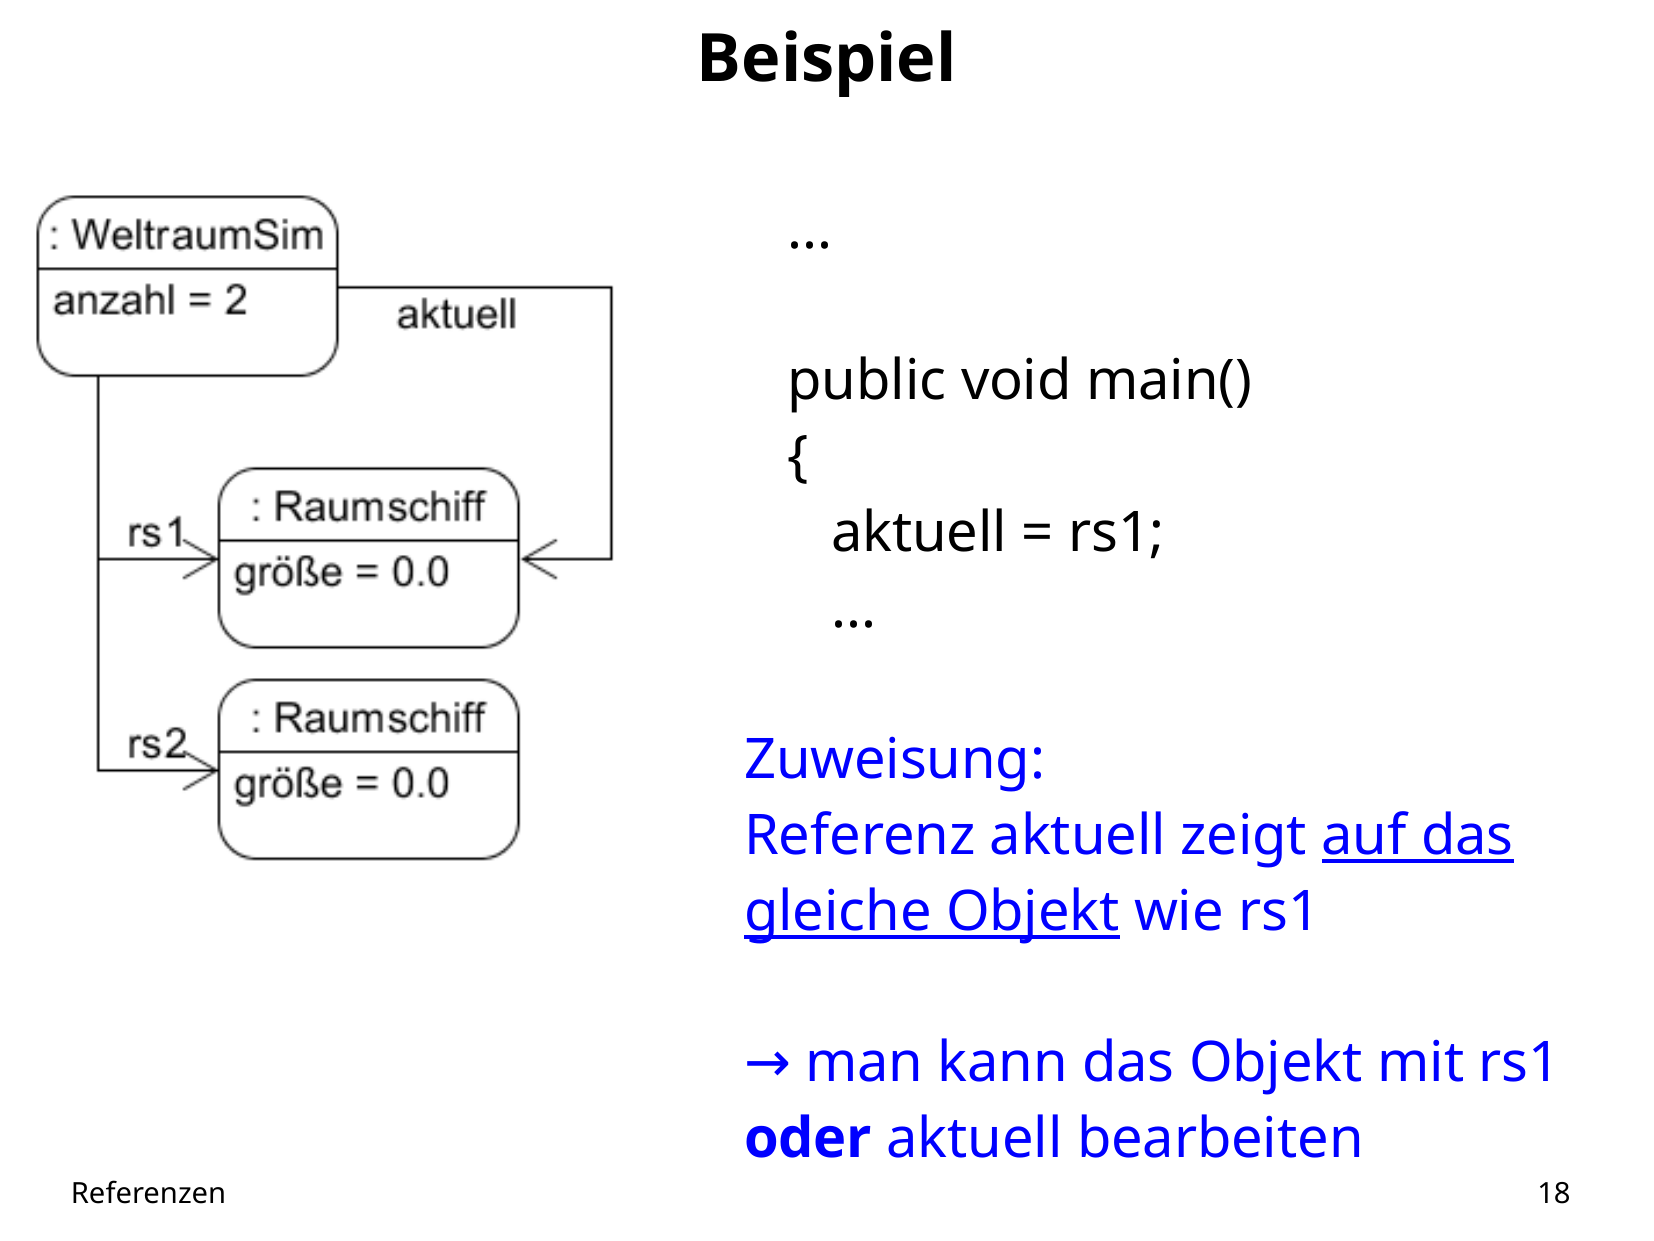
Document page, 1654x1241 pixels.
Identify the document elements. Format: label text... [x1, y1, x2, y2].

title Beispiel [0, 5, 1654, 107]
picture [35, 194, 662, 979]
list ... public void main() { aktuell = rs1; ... Zuweisung: Referenz aktuell zeigt auf das gleiche Objekt wie rs1 → man kann das Objekt mit rs1 oder aktuell bearbeiten [744, 188, 1607, 1182]
